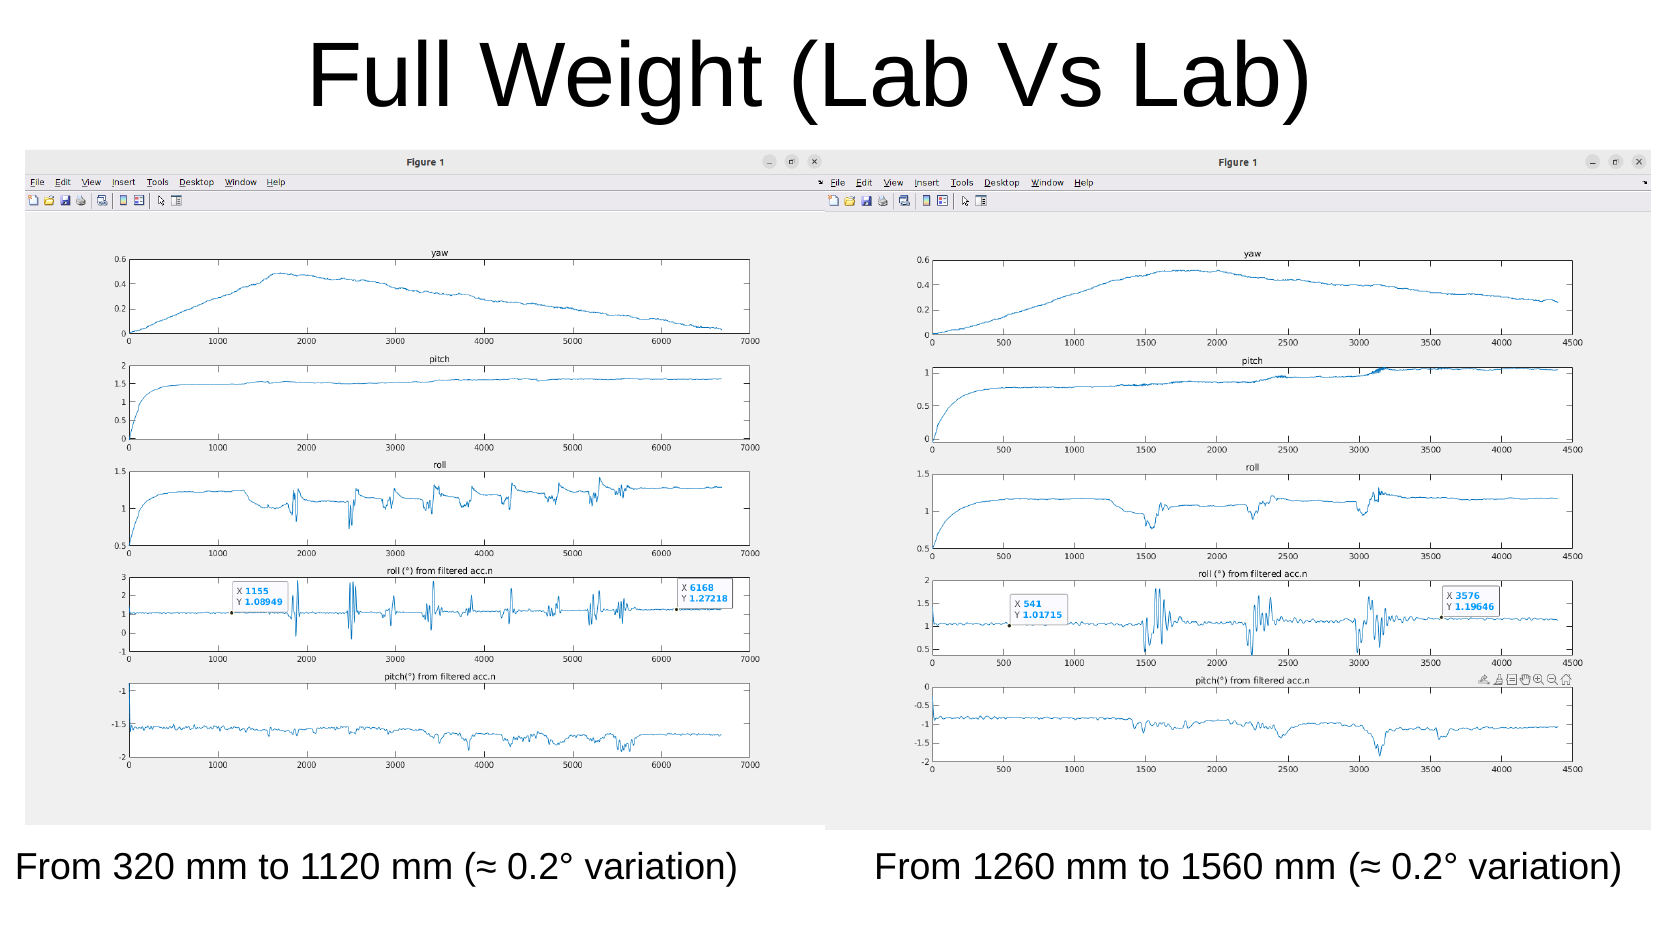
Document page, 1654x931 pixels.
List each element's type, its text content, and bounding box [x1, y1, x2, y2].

text_box From 320 mm to 1120 mm (≈ 0.2° variation) From 1260 mm to 1560 mm (≈ 0.2° variation) [0, 838, 1651, 931]
picture [25, 149, 1651, 830]
title Full Weight (Lab Vs Lab) [82, 23, 1538, 127]
